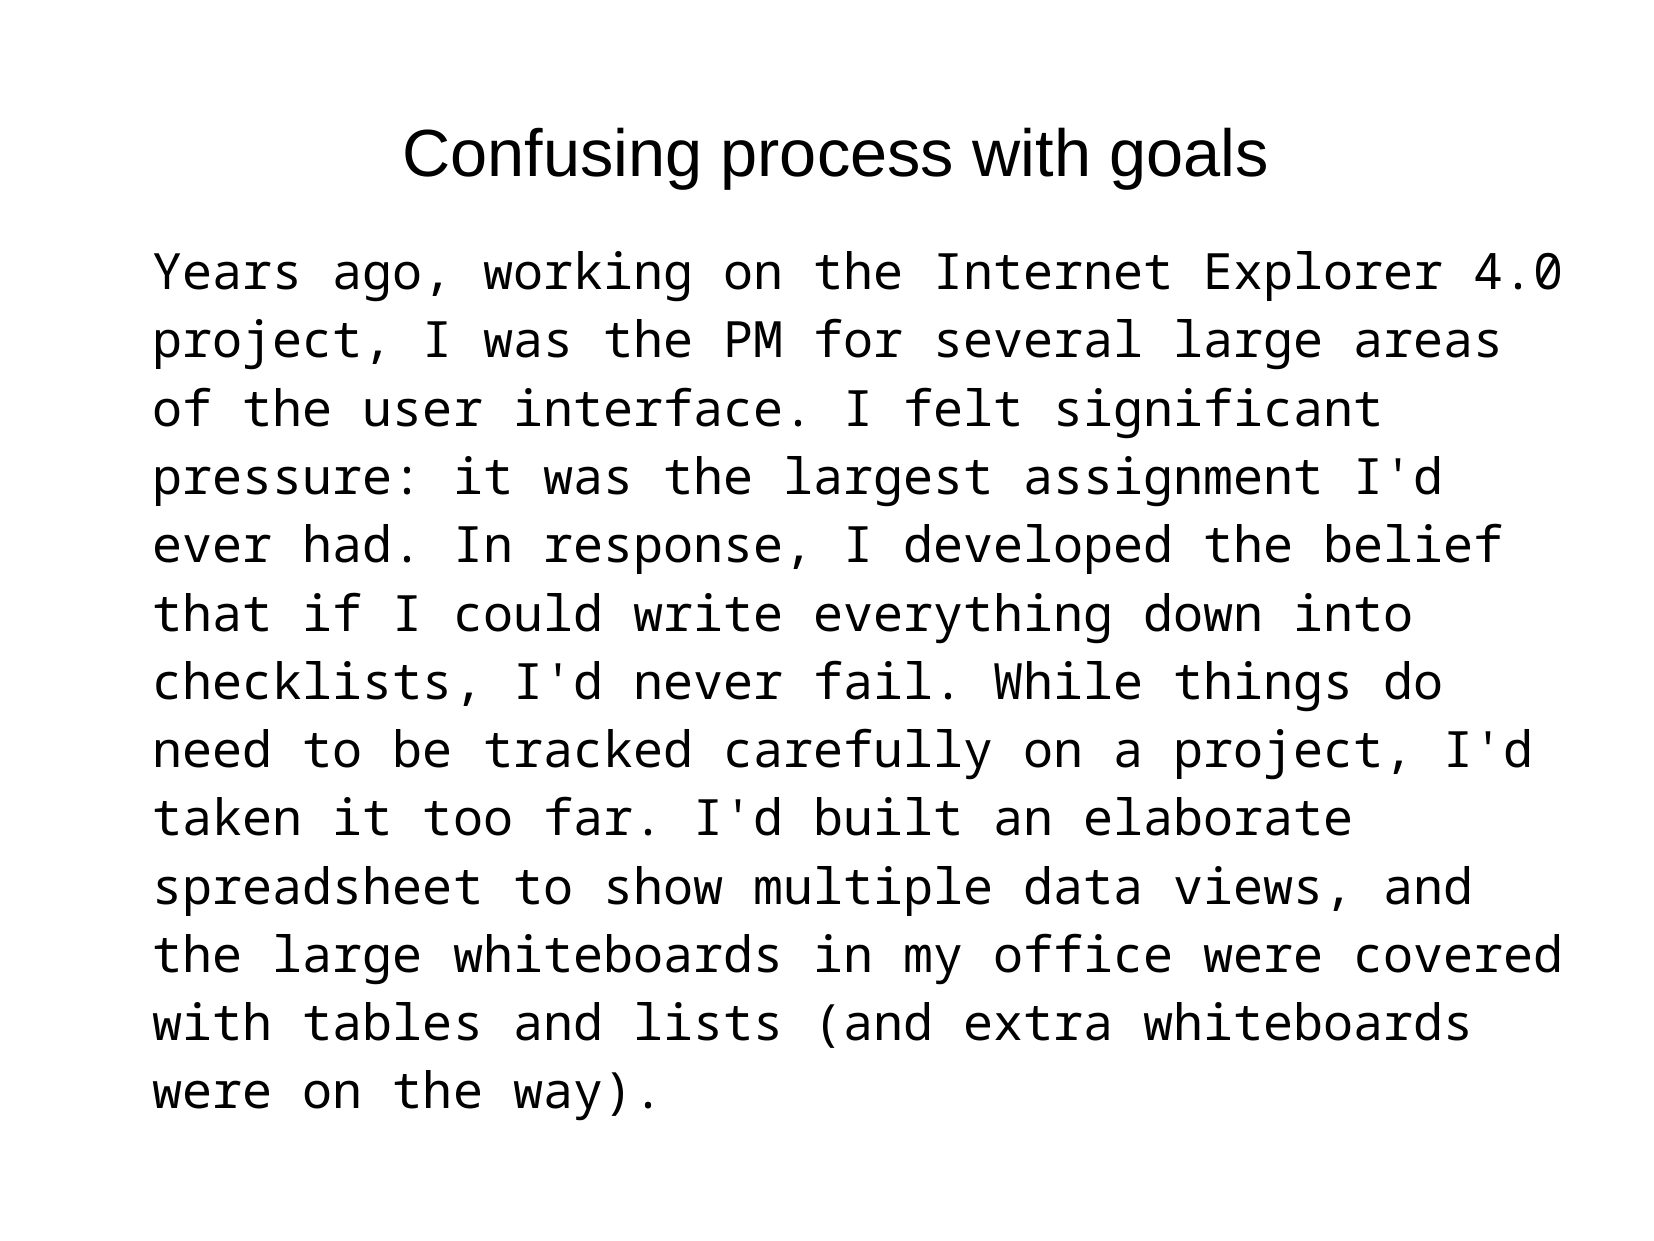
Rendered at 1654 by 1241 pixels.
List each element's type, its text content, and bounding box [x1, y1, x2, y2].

title Confusing process with goals [82, 49, 1571, 236]
list Years ago, working on the Internet Explorer 4.0 project, I was the PM for several large areas of the user interface. I felt significant pressure: it was the largest assignment I'd ever had. In response, I developed the belief that if I could write everything down into checklists, I'd never fail. While things do need to be tracked carefully on a project, I'd taken it too far. I'd built an elaborate spreadsheet to show multiple data views, and the large whiteboards in my office were covered with tables and lists (and extra whiteboards were on the way). [82, 236, 1571, 1182]
